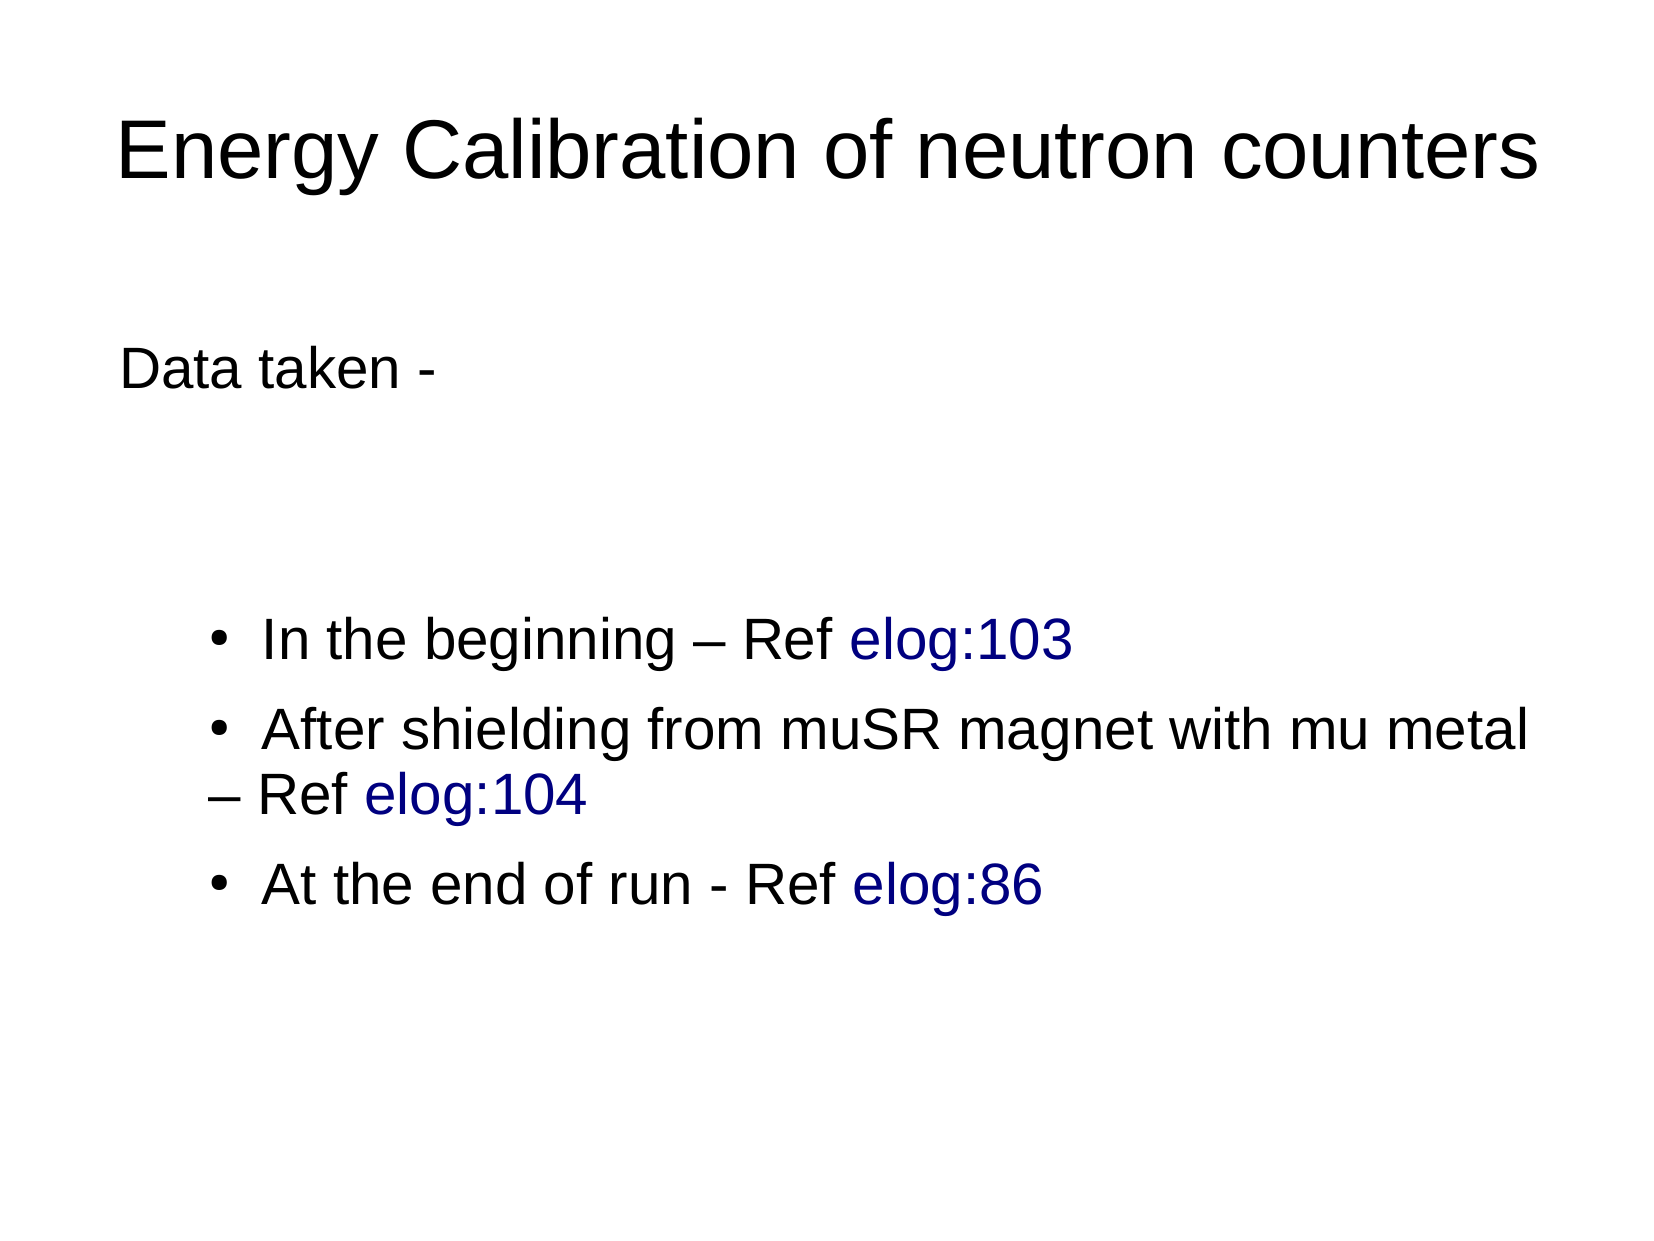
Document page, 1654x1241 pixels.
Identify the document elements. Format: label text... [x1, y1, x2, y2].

text_box In the beginning – Ref elog:103 After shielding from muSR magnet with mu metal – Ref elog:104 At the end of run - Ref elog:86 [194, 532, 1579, 949]
text_box Energy Calibration of neutron counters [100, 95, 1639, 208]
text_box Data taken - [104, 328, 1538, 499]
